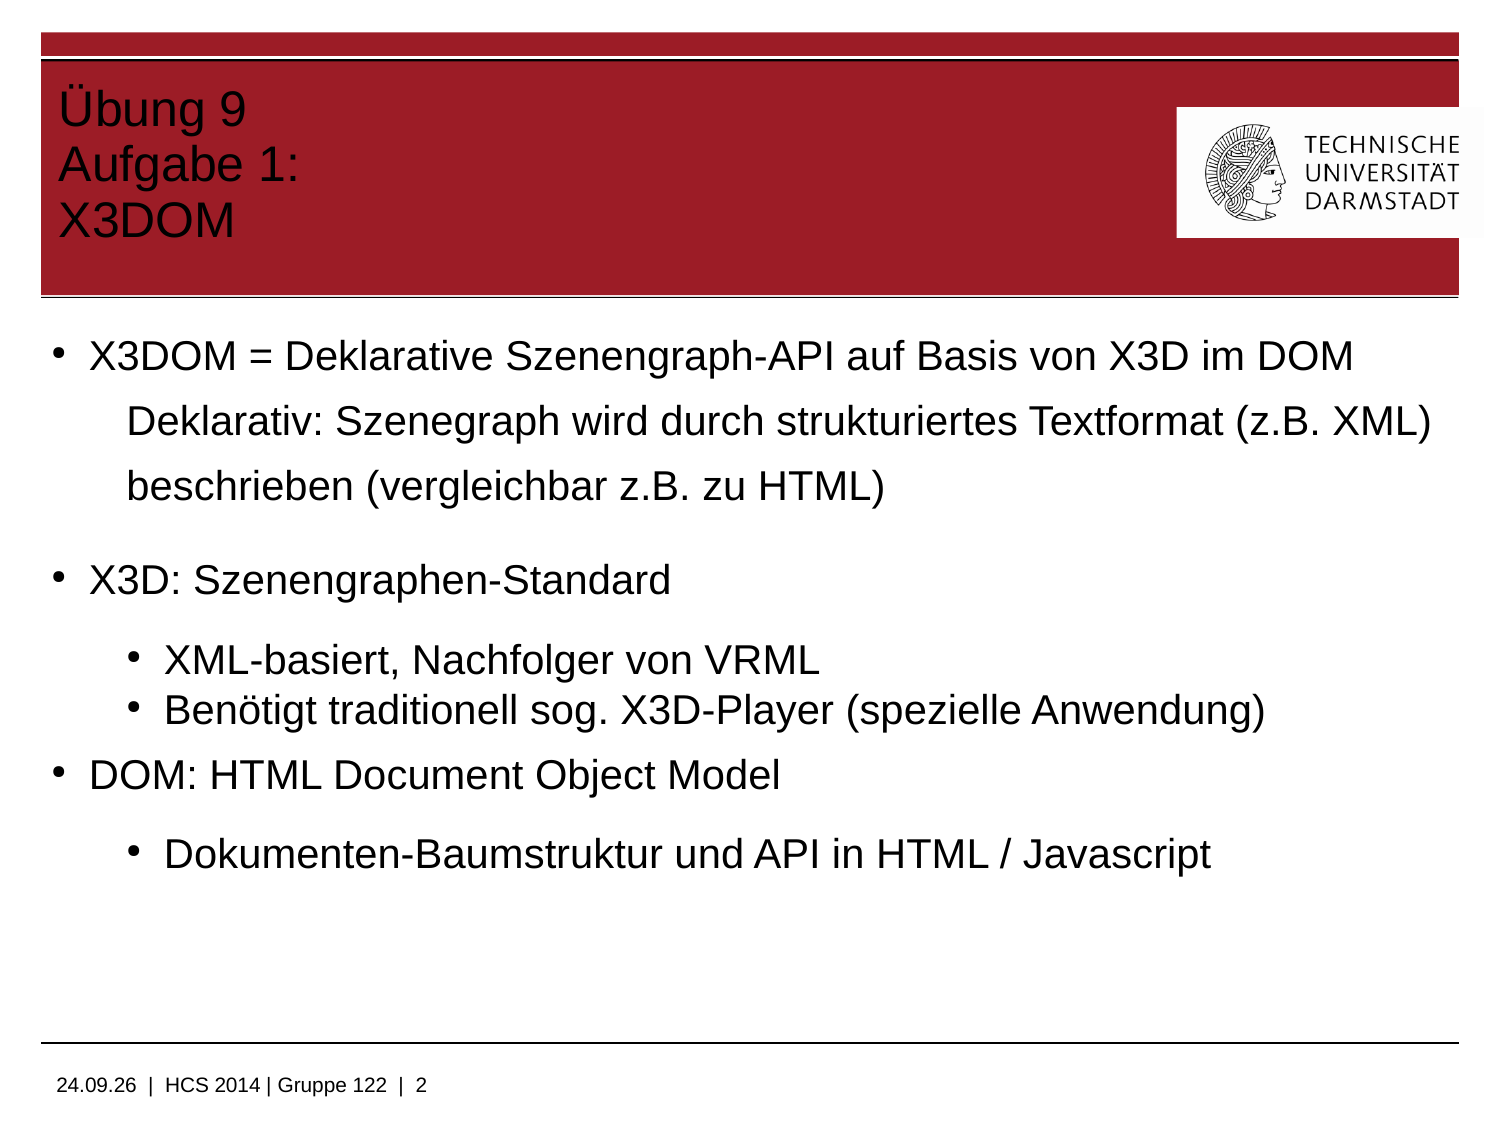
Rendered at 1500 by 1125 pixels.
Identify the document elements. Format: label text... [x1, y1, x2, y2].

title Übung 9 Aufgabe 1: X3DOM [59, 80, 1149, 249]
text_box X3DOM = Deklarative Szenengraph-API auf Basis von X3D im DOM Deklarativ: Szenegraph wird durch strukturiertes Textformat (z.B. XML) beschrieben (vergleichbar z.B. zu HTML) X3D: Szenengraphen-Standard XML-basiert, Nachfolger von VRML Benötigt traditionell sog. X3D-Player (spezielle Anwendung) DOM: HTML Document Object Model Dokumenten-Baumstruktur und API in HTML / Javascript [51, 313, 1444, 1011]
picture [1176, 107, 1484, 238]
